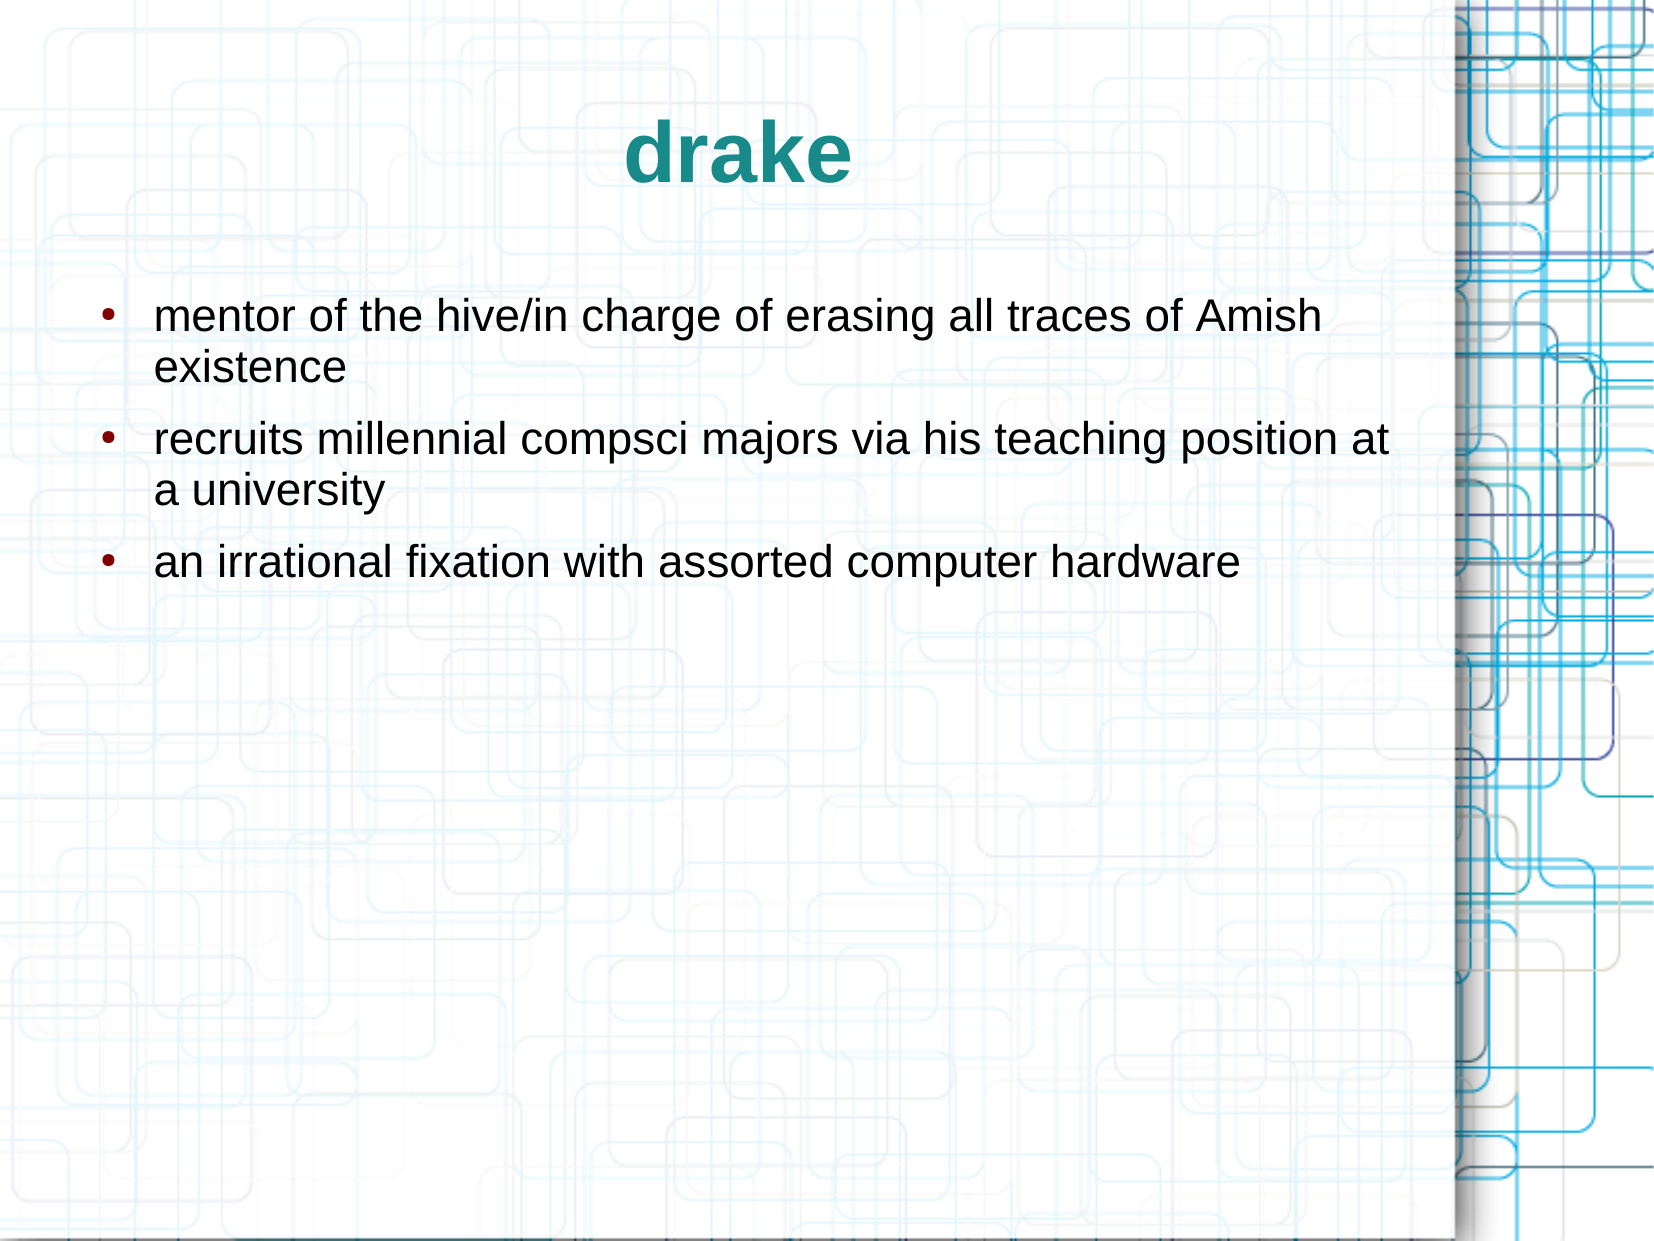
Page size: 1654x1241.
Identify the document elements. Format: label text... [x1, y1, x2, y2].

picture [0, 0, 1654, 1241]
title drake [59, 49, 1418, 257]
list mentor of the hive/in charge of erasing all traces of Amish existence recruits millennial compsci majors via his teaching position at a university an irrational fixation with assorted computer hardware [82, 290, 1418, 1109]
